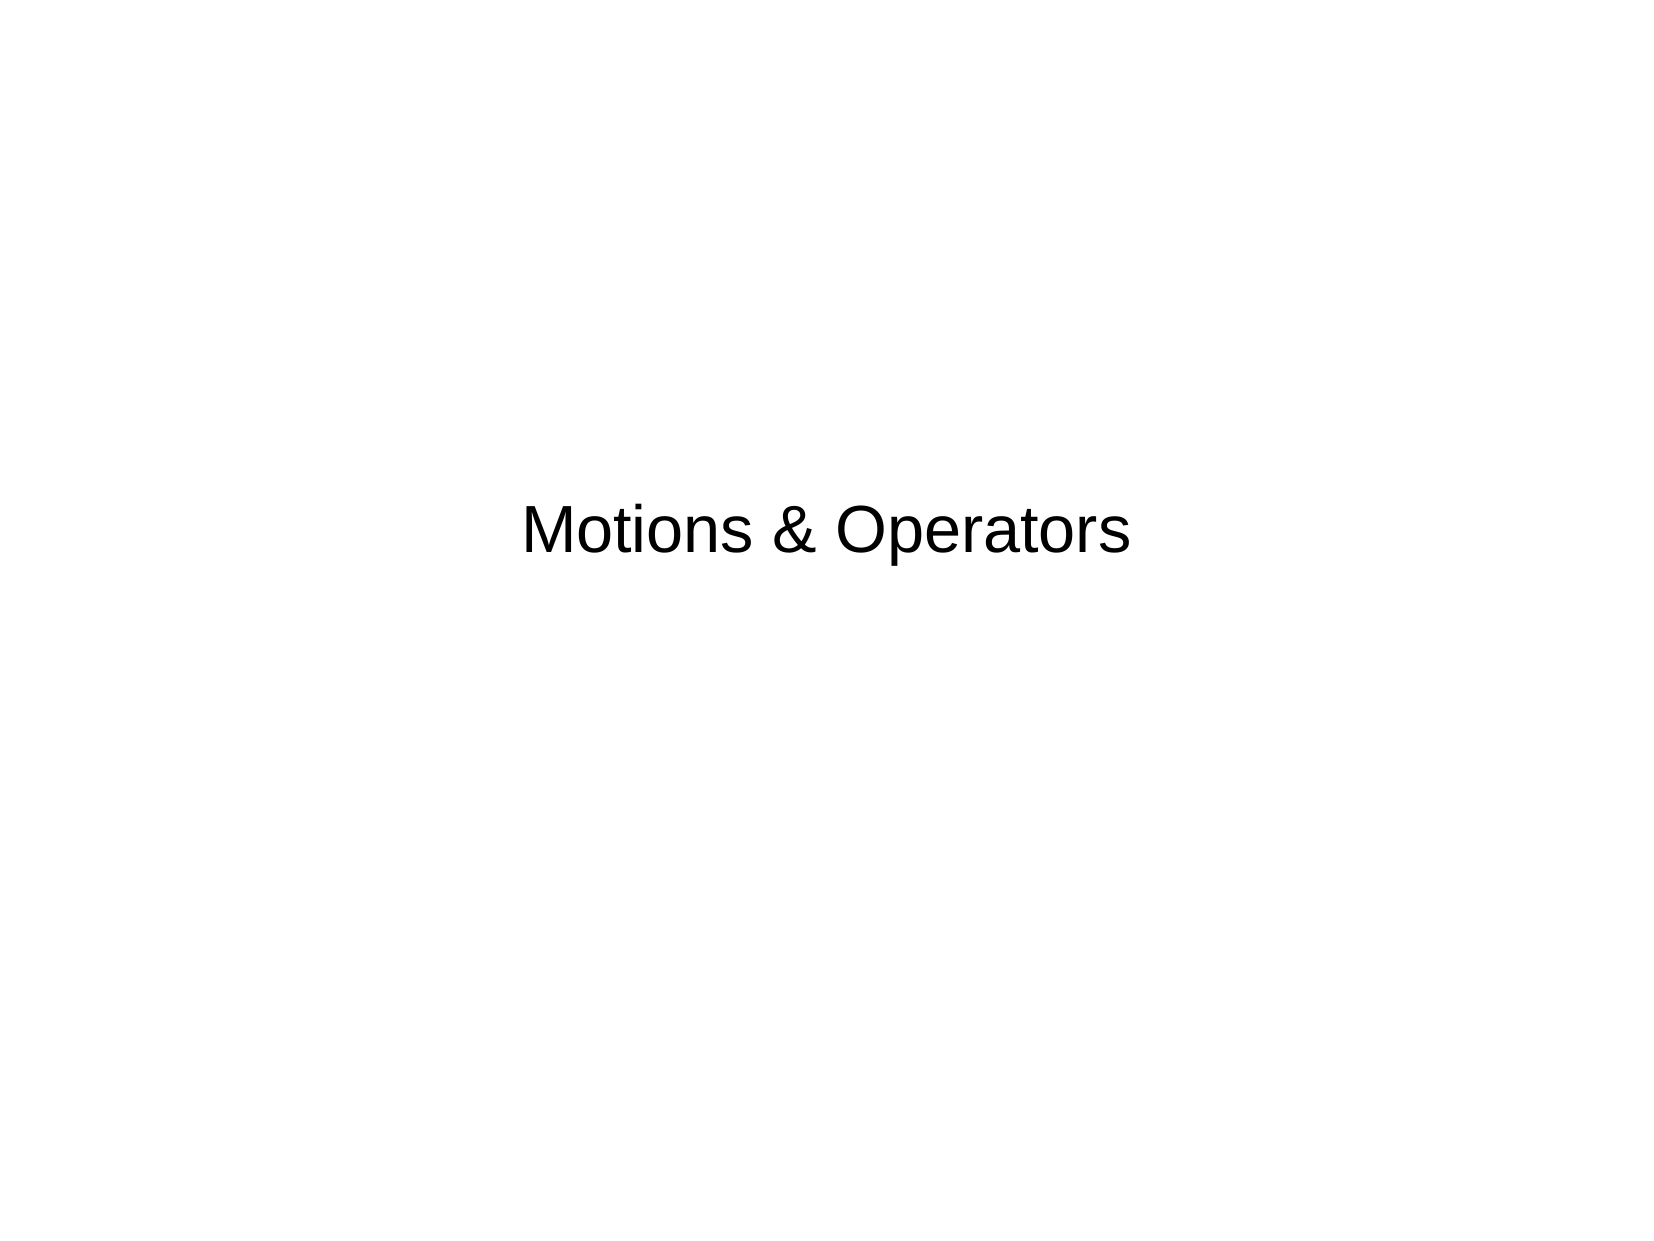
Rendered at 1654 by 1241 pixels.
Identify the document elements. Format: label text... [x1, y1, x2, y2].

subtitle Motions & Operators [82, 49, 1571, 1010]
